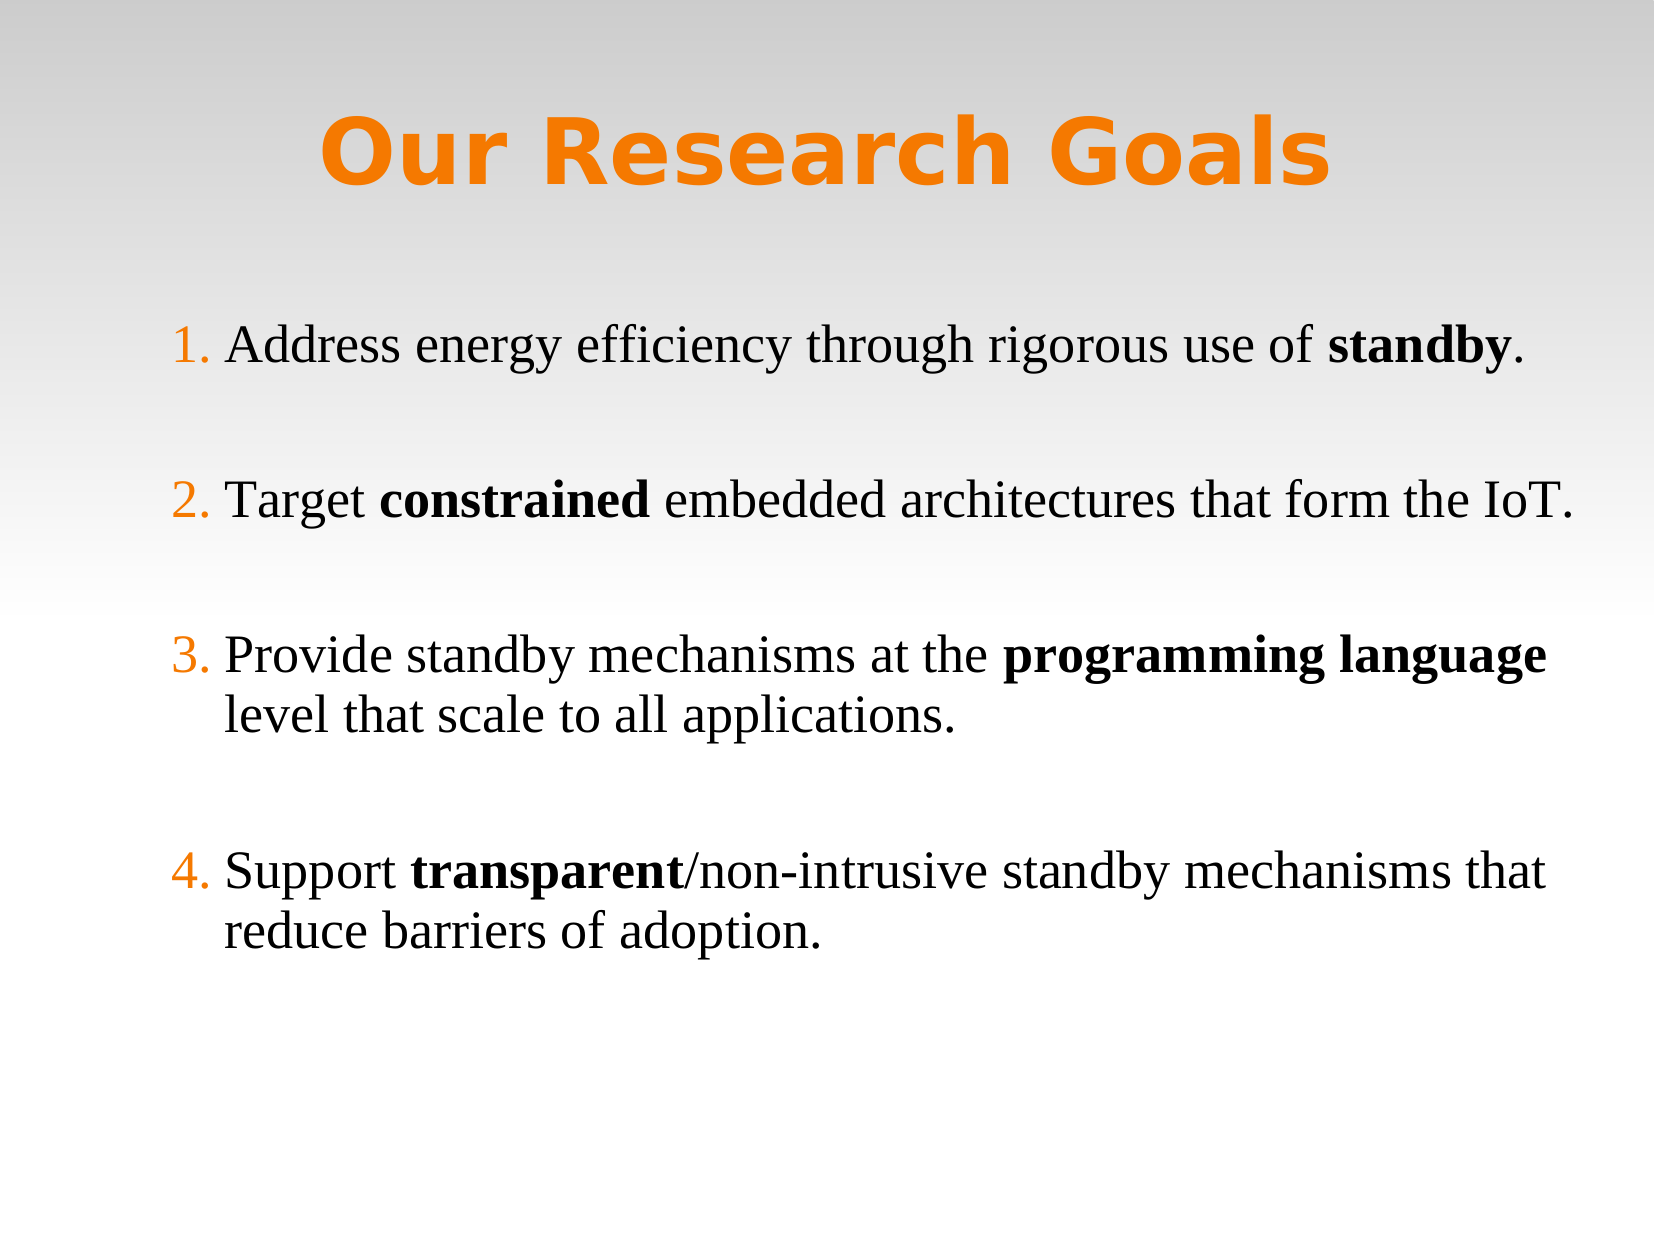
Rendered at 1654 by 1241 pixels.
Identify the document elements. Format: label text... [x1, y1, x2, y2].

list Address energy efficiency through rigorous use of standby. Target constrained embedded architectures that form the IoT. Provide standby mechanisms at the programming language level that scale to all applications. Support transparent/non-intrusive standby mechanisms that reduce barriers of adoption. [82, 313, 1591, 1239]
title Our Research Goals [82, 49, 1571, 257]
